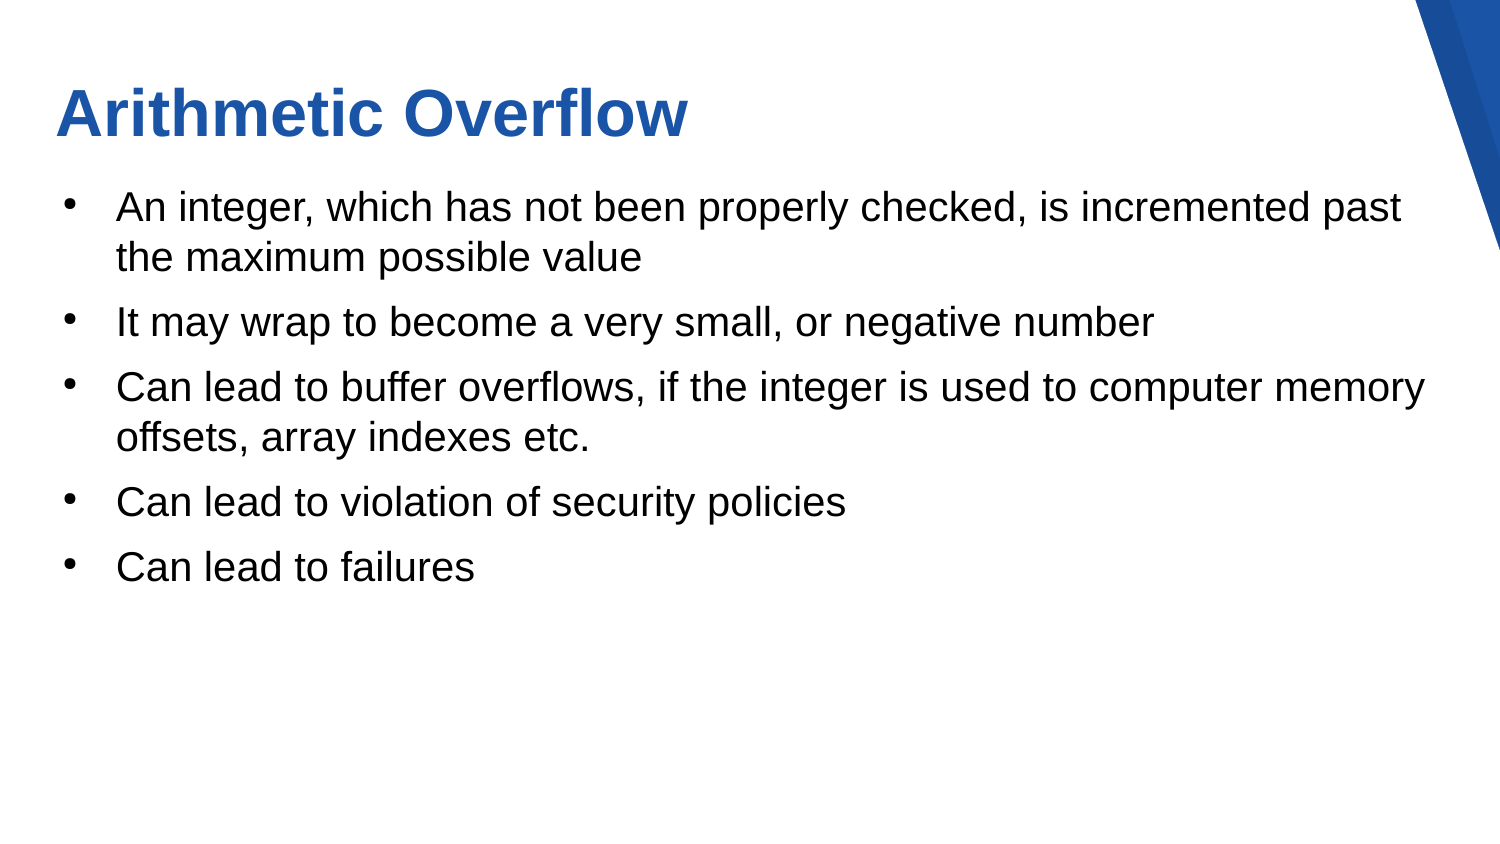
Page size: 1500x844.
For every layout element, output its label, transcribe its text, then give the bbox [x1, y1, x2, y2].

title Arithmetic Overflow [40, 97, 1306, 166]
list An integer, which has not been properly checked, is incremented past the maximum possible value It may wrap to become a very small, or negative number Can lead to buffer overflows, if the integer is used to computer memory offsets, array indexes etc. Can lead to violation of security policies Can lead to failures [30, 165, 1486, 665]
